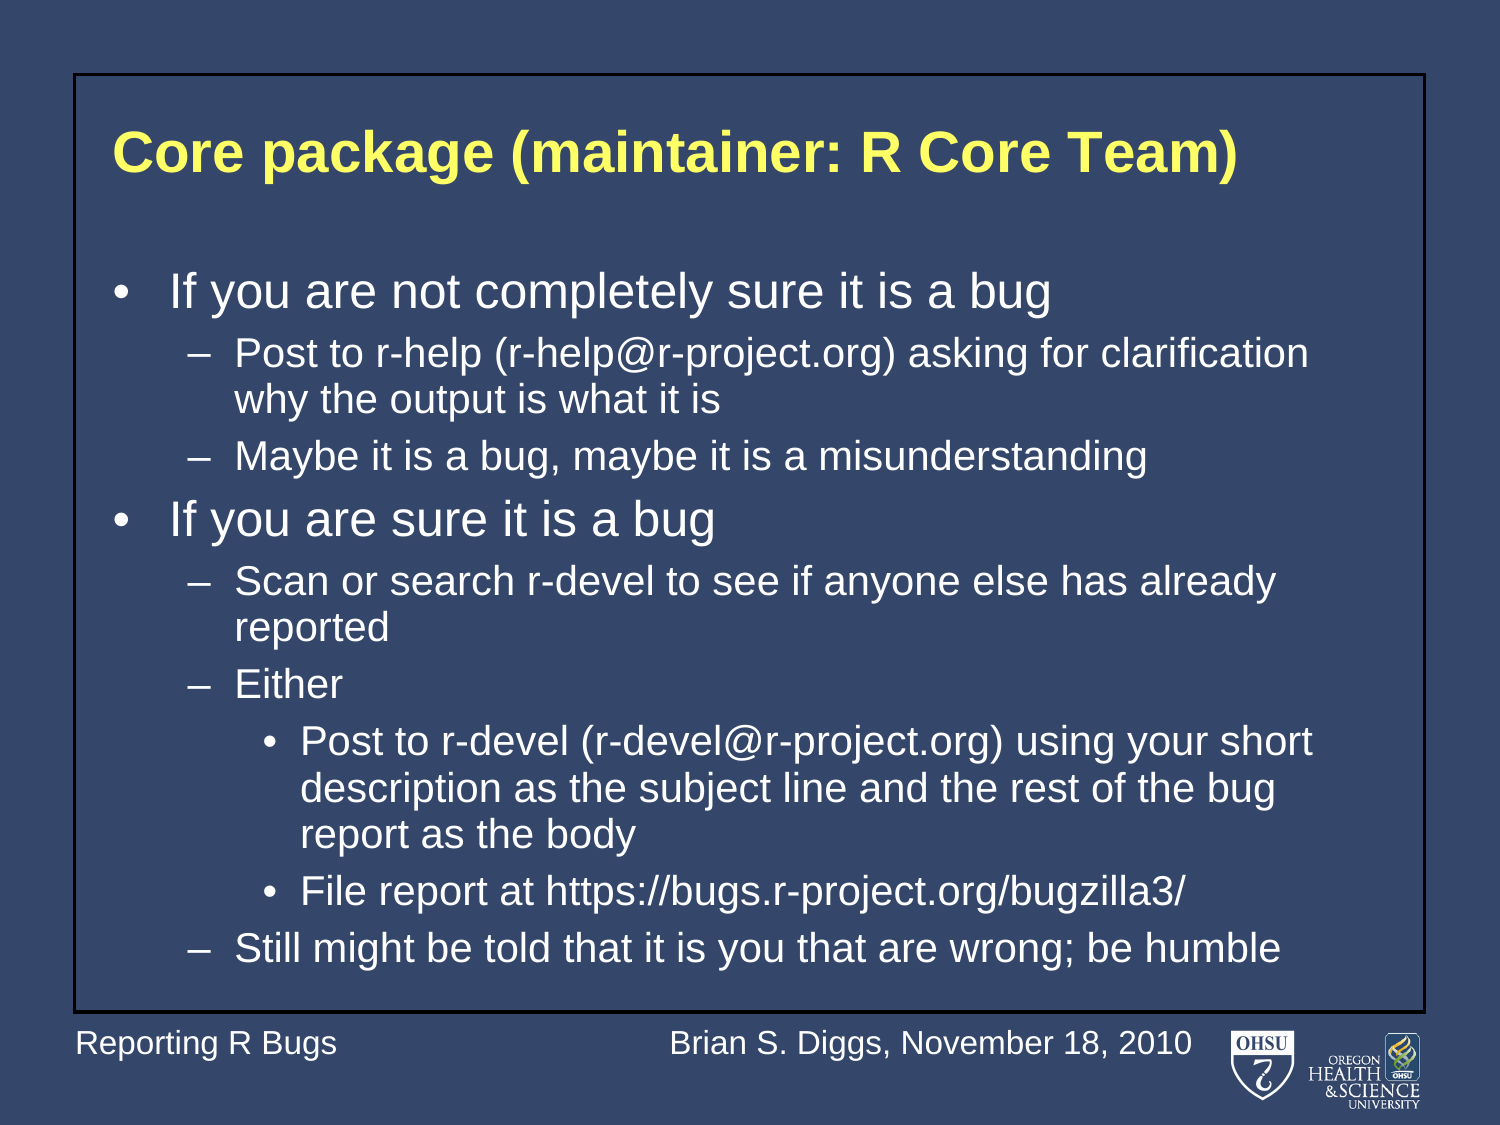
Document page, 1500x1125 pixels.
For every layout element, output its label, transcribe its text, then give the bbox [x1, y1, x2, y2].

picture [1225, 1027, 1300, 1103]
title Core package (maintainer: R Core Team) [112, 107, 1388, 198]
picture [1306, 1030, 1422, 1110]
list If you are not completely sure it is a bug Post to r-help (r-help@r-project.org) asking for clarification why the output is what it is Maybe it is a bug, maybe it is a misunderstanding If you are sure it is a bug Scan or search r-devel to see if anyone else has already reported Either Post to r-devel (r-devel@r-project.org) using your short description as the subject line and the rest of the bug report as the body File report at https://bugs.r-project.org/bugzilla3/ Still might be told that it is you that are wrong; be humble [112, 263, 1388, 991]
